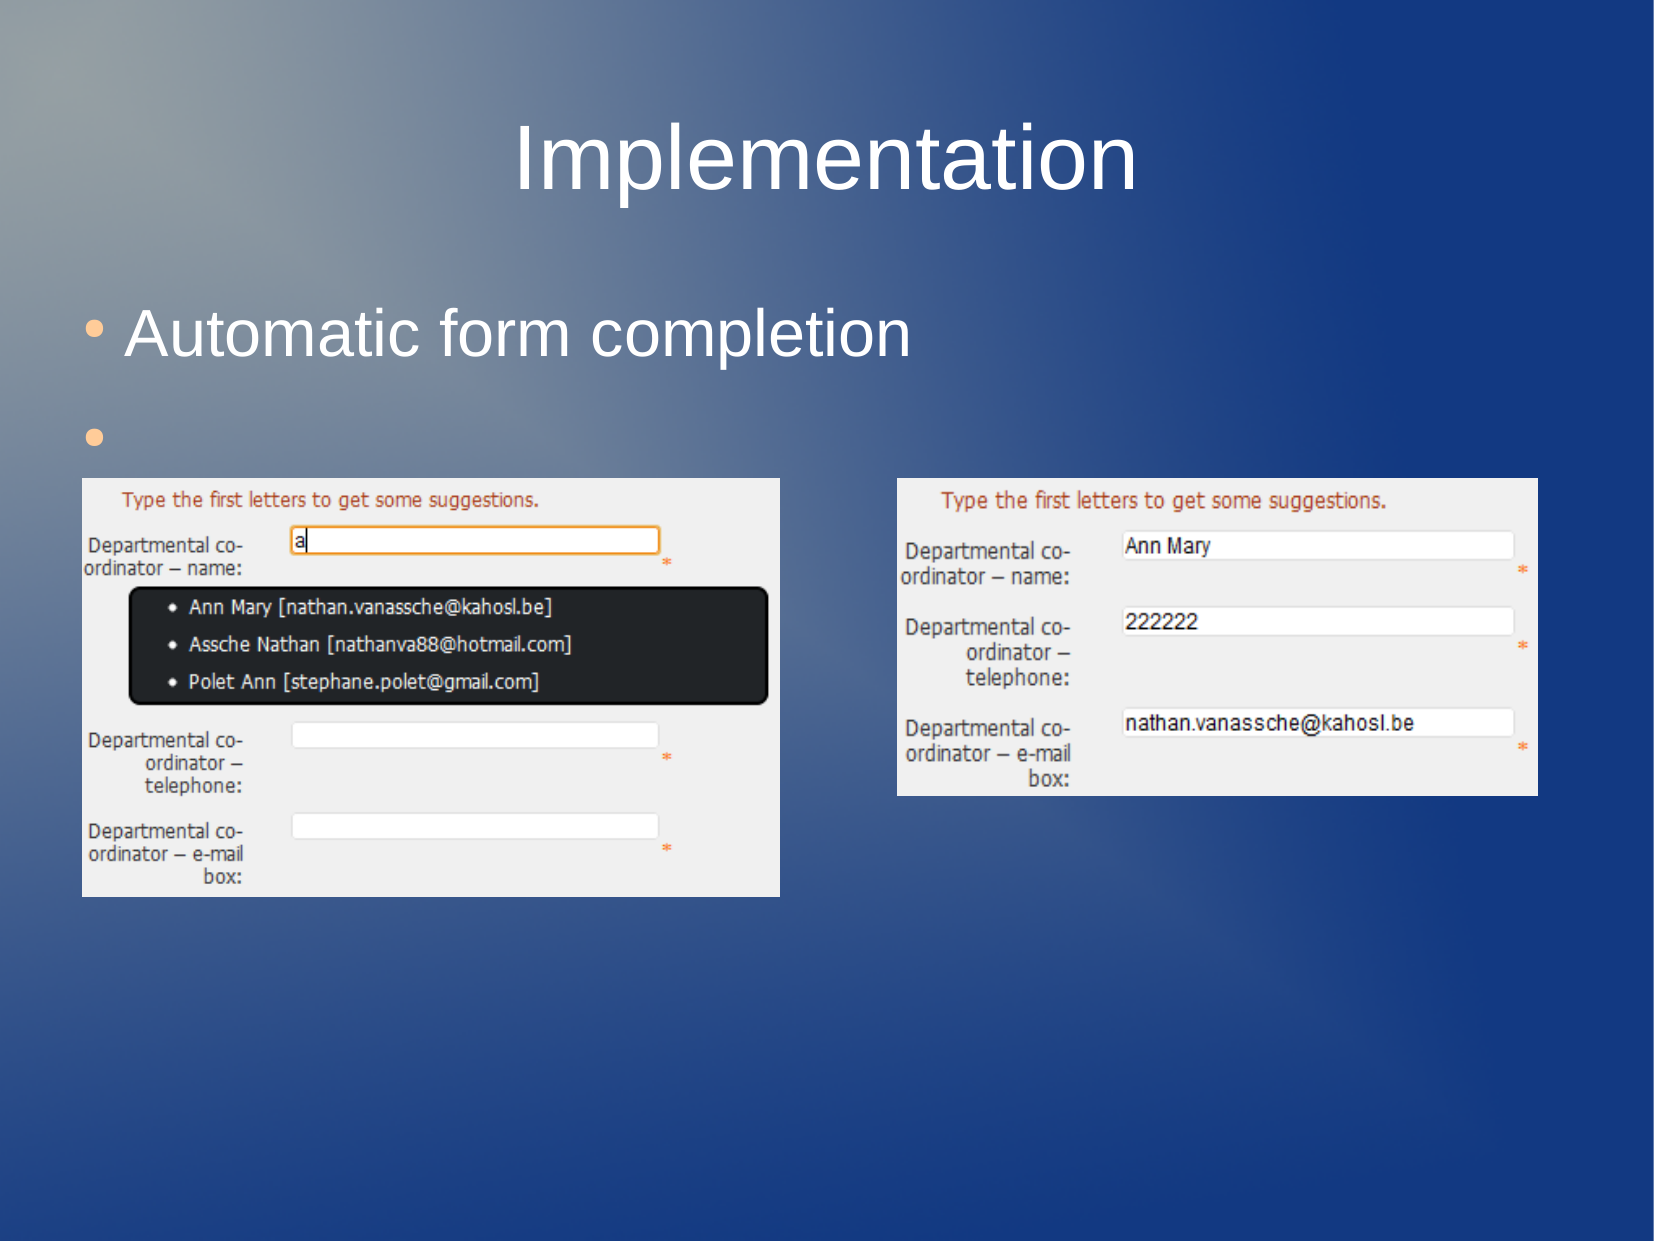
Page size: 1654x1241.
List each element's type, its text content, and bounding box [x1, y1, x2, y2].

title Implementation [82, 49, 1571, 257]
picture [82, 478, 780, 897]
picture [897, 478, 1538, 796]
list Automatic form completion [82, 290, 1571, 1109]
